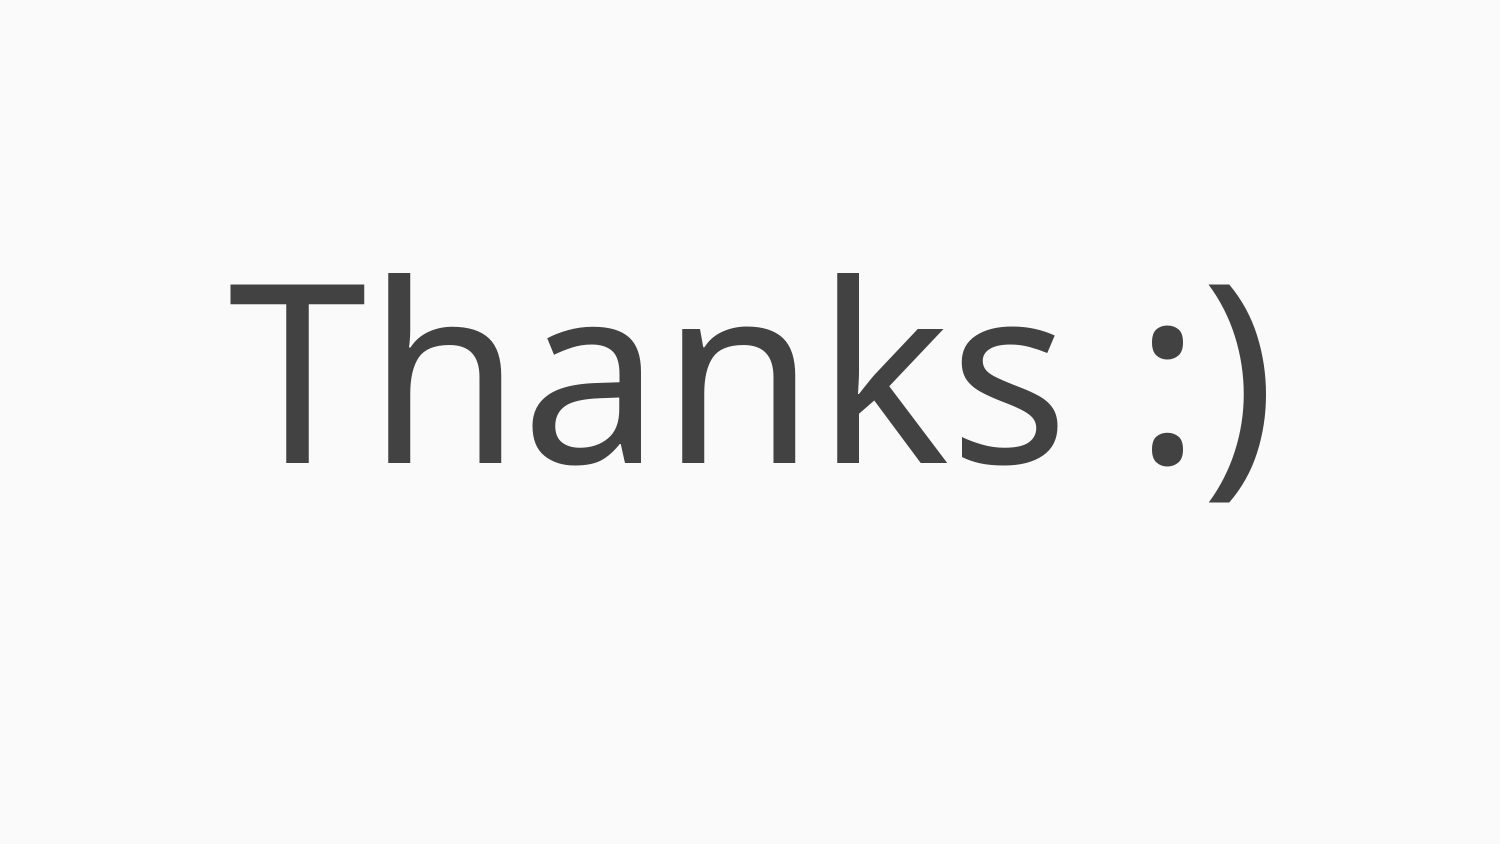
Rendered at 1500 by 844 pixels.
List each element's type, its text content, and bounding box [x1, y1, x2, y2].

title Thanks :) [78, 206, 1427, 529]
